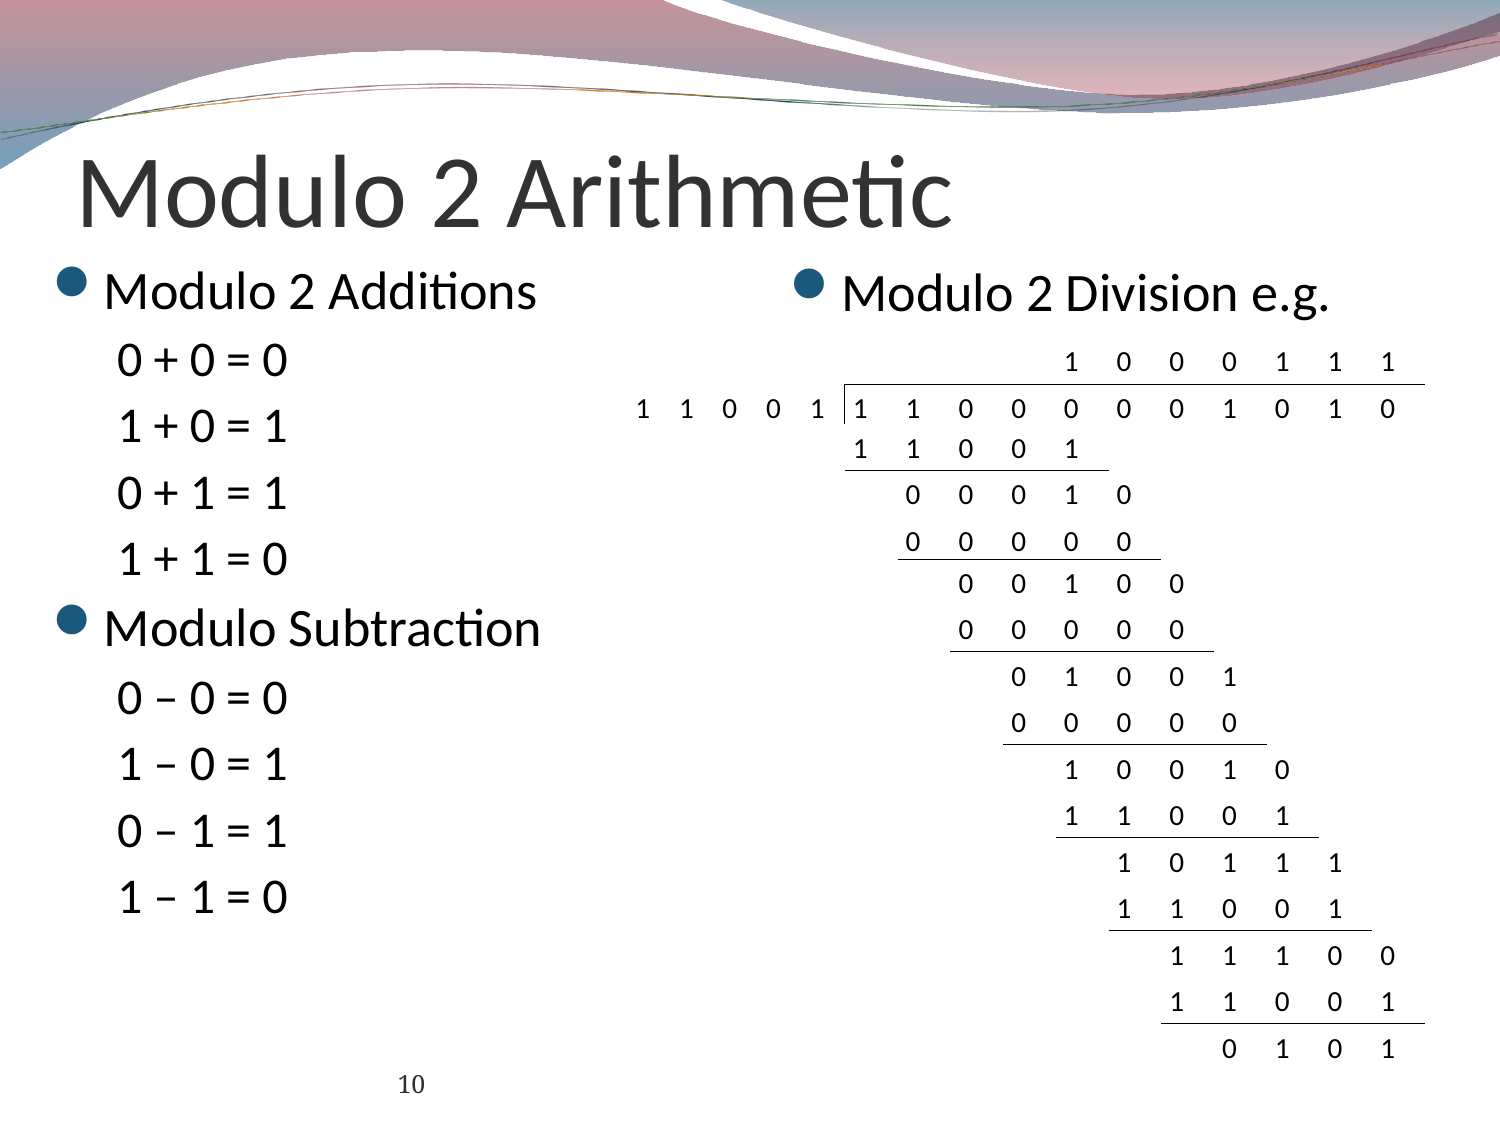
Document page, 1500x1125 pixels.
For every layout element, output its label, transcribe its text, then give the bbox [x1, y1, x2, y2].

table_cell [1319, 698, 1372, 745]
table_cell 1 [1319, 385, 1372, 424]
table_cell [1161, 1024, 1214, 1070]
table_cell [802, 517, 845, 559]
table_cell [802, 559, 845, 605]
table_cell [950, 838, 1003, 884]
table_cell 0 [1319, 977, 1372, 1023]
table_cell [627, 884, 671, 931]
table_cell [758, 977, 802, 1024]
table_cell 1 [1109, 791, 1161, 837]
table_cell [802, 838, 845, 884]
table_cell [950, 1024, 1003, 1070]
table_cell 0 [1109, 698, 1161, 744]
text_box <number> [100, 1042, 426, 1103]
table_cell 0 [1056, 698, 1109, 744]
table_cell [1003, 838, 1056, 884]
table_header 1 [1319, 338, 1372, 384]
table_cell [1319, 652, 1372, 698]
table_cell [802, 745, 845, 791]
table_cell [1056, 977, 1109, 1024]
table_cell [950, 931, 1003, 977]
table_cell [627, 471, 671, 517]
table_cell [898, 977, 950, 1024]
table_cell [845, 977, 898, 1024]
table_cell [1109, 977, 1161, 1024]
table_cell 1 [802, 384, 844, 424]
text_box Modulo 2 Division e.g. [774, 249, 1388, 331]
table_cell 1 [1319, 838, 1372, 884]
table_cell [714, 977, 758, 1024]
table_cell [671, 471, 714, 517]
table_header 1 [1372, 338, 1425, 384]
table_cell 0 [1109, 652, 1161, 698]
table_header [671, 338, 714, 384]
table_cell [1109, 931, 1161, 977]
table_cell [1161, 517, 1214, 559]
table_cell [1267, 698, 1319, 745]
table_cell 0 [1109, 560, 1161, 605]
table_cell 0 [1161, 698, 1214, 744]
table_cell 0 [1003, 517, 1056, 559]
list Modulo 2 Additions 0 + 0 = 0 1 + 0 = 1 0 + 1 = 1 1 + 1 = 0 Modulo Subtraction 0 – 0 = 0 1 – 0 = 1 0 – 1 = 1 1 – 1 = 0 [37, 254, 625, 975]
table_cell [758, 931, 802, 977]
table_cell 0 [1109, 745, 1161, 791]
table_cell [1319, 559, 1372, 605]
picture [0, 33, 1500, 140]
table_cell 0 [1161, 745, 1214, 791]
table_cell 0 [1109, 471, 1161, 517]
table_cell [950, 698, 1003, 745]
table_cell 1 [1372, 1024, 1425, 1070]
table_cell 0 [1372, 385, 1425, 424]
table_cell [898, 791, 950, 838]
table_cell 0 [950, 517, 1003, 559]
table_cell 0 [1214, 791, 1267, 837]
table_cell 0 [1056, 605, 1109, 651]
table_cell 1 [1109, 838, 1161, 884]
table_cell [802, 424, 845, 471]
table_cell [898, 1024, 950, 1070]
table_cell [1319, 471, 1372, 517]
table_cell [802, 931, 845, 977]
table_cell [758, 745, 802, 791]
table_cell 1 [1214, 977, 1267, 1023]
table_cell 0 [1003, 385, 1056, 424]
table_cell [1056, 1024, 1109, 1070]
table_cell [714, 605, 758, 652]
table_cell [1161, 424, 1214, 471]
table_cell 1 [1267, 931, 1319, 977]
table_cell [627, 1024, 671, 1070]
table_cell [758, 1024, 802, 1070]
table_cell [845, 517, 898, 559]
table_cell 0 [1161, 385, 1214, 424]
table_cell 0 [1003, 471, 1056, 517]
table_cell [1267, 471, 1319, 517]
table_header [802, 338, 845, 384]
table_cell 1 [1161, 931, 1214, 977]
table_cell 1 [1056, 652, 1109, 698]
table_cell [950, 791, 1003, 838]
table_cell 0 [1214, 1024, 1267, 1070]
table_cell [950, 745, 1003, 791]
table_cell 1 [1161, 884, 1214, 930]
table_cell [671, 931, 714, 977]
table_cell [714, 791, 758, 838]
table_cell [845, 605, 898, 652]
table_cell [802, 605, 845, 652]
table_cell [845, 698, 898, 745]
table_cell [1319, 605, 1372, 652]
table_cell 0 [1056, 385, 1109, 424]
table_cell [802, 1024, 845, 1070]
table_cell [758, 838, 802, 884]
table_cell 0 [1267, 385, 1319, 424]
table_header 0 [1161, 338, 1214, 384]
table_header 0 [1214, 338, 1267, 384]
table_cell [1372, 838, 1425, 884]
table_cell 0 [898, 471, 950, 517]
table_cell [1161, 471, 1214, 517]
table_cell [714, 931, 758, 977]
table_cell 0 [1267, 745, 1319, 791]
table_cell 1 [1214, 385, 1267, 424]
table_cell [1056, 931, 1109, 977]
table_cell 0 [950, 424, 1003, 470]
table_cell [845, 1024, 898, 1070]
table_cell [671, 698, 714, 745]
table_cell [898, 652, 950, 698]
table_cell 0 [1003, 605, 1056, 651]
table_cell [1319, 517, 1372, 559]
table_cell [950, 652, 1003, 698]
table_cell [1056, 838, 1109, 884]
table_cell [671, 884, 714, 931]
table_cell [714, 559, 758, 605]
table_cell 1 [1056, 471, 1109, 517]
table_cell 1 [1214, 838, 1267, 884]
table_cell 0 [1319, 931, 1372, 977]
table_cell [845, 884, 898, 931]
table_cell [758, 791, 802, 838]
table_cell 1 [845, 385, 898, 424]
table_cell [898, 605, 950, 652]
table_cell 0 [1161, 652, 1214, 698]
table_cell 0 [1161, 791, 1214, 837]
table_cell [758, 517, 802, 559]
table_cell 0 [1003, 560, 1056, 605]
table_cell [714, 652, 758, 698]
table_cell 1 [1056, 560, 1109, 605]
table_cell 0 [758, 384, 802, 424]
table_cell 1 [627, 384, 671, 424]
table_cell [898, 698, 950, 745]
table_cell [1372, 605, 1425, 652]
table_cell [758, 884, 802, 931]
table_cell [758, 605, 802, 652]
table_cell [1372, 424, 1425, 471]
table_cell [714, 471, 758, 517]
table_cell [714, 698, 758, 745]
table_cell [1372, 884, 1425, 931]
table_cell 1 [1109, 884, 1161, 930]
table_cell [627, 838, 671, 884]
table_cell 0 [1003, 698, 1056, 744]
table_cell [802, 652, 845, 698]
table_cell [758, 698, 802, 745]
table_cell [1003, 745, 1056, 791]
table_cell [1214, 424, 1267, 471]
table_cell 1 [898, 424, 950, 470]
table_header [758, 338, 802, 384]
table_cell [845, 652, 898, 698]
table_cell [1319, 791, 1372, 838]
table_cell [671, 517, 714, 559]
table_cell [671, 977, 714, 1024]
table_cell [1372, 745, 1425, 791]
table_cell [898, 745, 950, 791]
table_cell [714, 745, 758, 791]
table_cell [671, 652, 714, 698]
table_cell [714, 884, 758, 931]
table_cell [845, 931, 898, 977]
table_cell 1 [898, 385, 950, 424]
table_cell 0 [1267, 977, 1319, 1023]
table_cell [758, 471, 802, 517]
table_cell 1 [1056, 791, 1109, 837]
table_cell [845, 838, 898, 884]
table_cell [1372, 652, 1425, 698]
table_cell 1 [1267, 791, 1319, 837]
table_cell 1 [1056, 424, 1109, 470]
table_cell [671, 745, 714, 791]
table_cell [1214, 517, 1267, 559]
table_cell [671, 838, 714, 884]
table_cell [1003, 884, 1056, 931]
table_cell [714, 838, 758, 884]
table_cell [1109, 424, 1161, 471]
table_cell [671, 559, 714, 605]
table_header [1003, 338, 1056, 384]
table_cell [802, 977, 845, 1024]
table_cell [714, 424, 758, 471]
table_cell [1056, 884, 1109, 931]
table_cell 0 [1003, 424, 1056, 470]
table_cell [802, 791, 845, 838]
table_cell 0 [1319, 1024, 1372, 1070]
table_header 1 [1056, 338, 1109, 384]
table_cell [671, 424, 714, 471]
table_header [950, 338, 1003, 384]
table_cell [1109, 1024, 1161, 1070]
table_cell 1 [1214, 745, 1267, 791]
table_cell 1 [1267, 1024, 1319, 1070]
table_cell [627, 605, 671, 652]
table_cell 0 [950, 605, 1003, 651]
table_header [845, 338, 898, 384]
table_cell [1267, 652, 1319, 698]
table_cell [845, 559, 898, 605]
table_cell 0 [1161, 605, 1214, 651]
table_cell 1 [1161, 977, 1214, 1023]
table_cell [1003, 791, 1056, 838]
table_cell [1372, 791, 1425, 838]
table_cell 1 [1267, 838, 1319, 884]
table_cell 1 [1372, 977, 1425, 1023]
table_cell [950, 977, 1003, 1024]
table_cell 1 [1056, 745, 1109, 791]
table_header 0 [1109, 338, 1161, 384]
table_cell [627, 931, 671, 977]
table_header [714, 338, 758, 384]
table_cell [671, 605, 714, 652]
table_cell 0 [950, 560, 1003, 605]
table_cell [1003, 931, 1056, 977]
table_cell 0 [1109, 385, 1161, 424]
table_cell [1319, 424, 1372, 471]
table_cell 0 [1109, 517, 1161, 559]
table_cell [898, 560, 950, 605]
table_cell [1372, 517, 1425, 559]
table_header [898, 338, 950, 384]
table_cell [1267, 605, 1319, 652]
table_cell [1372, 471, 1425, 517]
table_cell [1267, 517, 1319, 559]
table_cell [1372, 698, 1425, 745]
table_cell [898, 884, 950, 931]
table_cell [802, 884, 845, 931]
table_cell [1214, 471, 1267, 517]
table_cell 0 [898, 517, 950, 559]
table_cell [1003, 977, 1056, 1024]
table_cell 1 [1214, 931, 1267, 977]
table_cell [671, 791, 714, 838]
table_cell 0 [1003, 652, 1056, 698]
table_cell [898, 931, 950, 977]
table_cell [1267, 559, 1319, 605]
table_cell [627, 977, 671, 1024]
table_cell [627, 745, 671, 791]
table_cell [758, 424, 802, 471]
table_cell 1 [1214, 652, 1267, 698]
table_cell [845, 471, 898, 517]
table_cell [714, 517, 758, 559]
table_header [627, 338, 671, 384]
table_header 1 [1267, 338, 1319, 384]
table_cell [627, 559, 671, 605]
table_cell [758, 559, 802, 605]
table_cell [845, 745, 898, 791]
table_cell [845, 791, 898, 838]
table_cell [898, 838, 950, 884]
table_cell [627, 424, 671, 471]
table_cell [802, 698, 845, 745]
table_cell [1214, 559, 1267, 605]
table_cell [714, 1024, 758, 1070]
table_cell [950, 884, 1003, 931]
table_cell 0 [1109, 605, 1161, 651]
table_cell 0 [1214, 698, 1267, 744]
table_cell [1003, 1024, 1056, 1070]
table_cell 1 [671, 384, 714, 424]
table_cell [627, 791, 671, 838]
table_cell [627, 517, 671, 559]
table_cell [758, 652, 802, 698]
table_cell 1 [845, 424, 898, 470]
table_cell [1319, 745, 1372, 791]
table_cell [1372, 559, 1425, 605]
table_cell 0 [1161, 559, 1214, 605]
table_cell 0 [950, 385, 1003, 424]
table_cell 0 [714, 384, 758, 424]
table_cell 0 [1267, 884, 1319, 930]
title Modulo 2 Arithmetic [75, 115, 1426, 304]
table_cell 1 [1319, 884, 1372, 930]
table_cell [671, 1024, 714, 1070]
table_cell [1214, 605, 1267, 652]
table_cell [627, 698, 671, 745]
table_cell 0 [950, 471, 1003, 517]
table_cell 0 [1161, 838, 1214, 884]
table_cell [627, 652, 671, 698]
table_cell [1267, 424, 1319, 471]
table_cell 0 [1372, 931, 1425, 977]
table_cell 0 [1056, 517, 1109, 559]
table_cell 0 [1214, 884, 1267, 930]
table_cell [802, 471, 845, 517]
